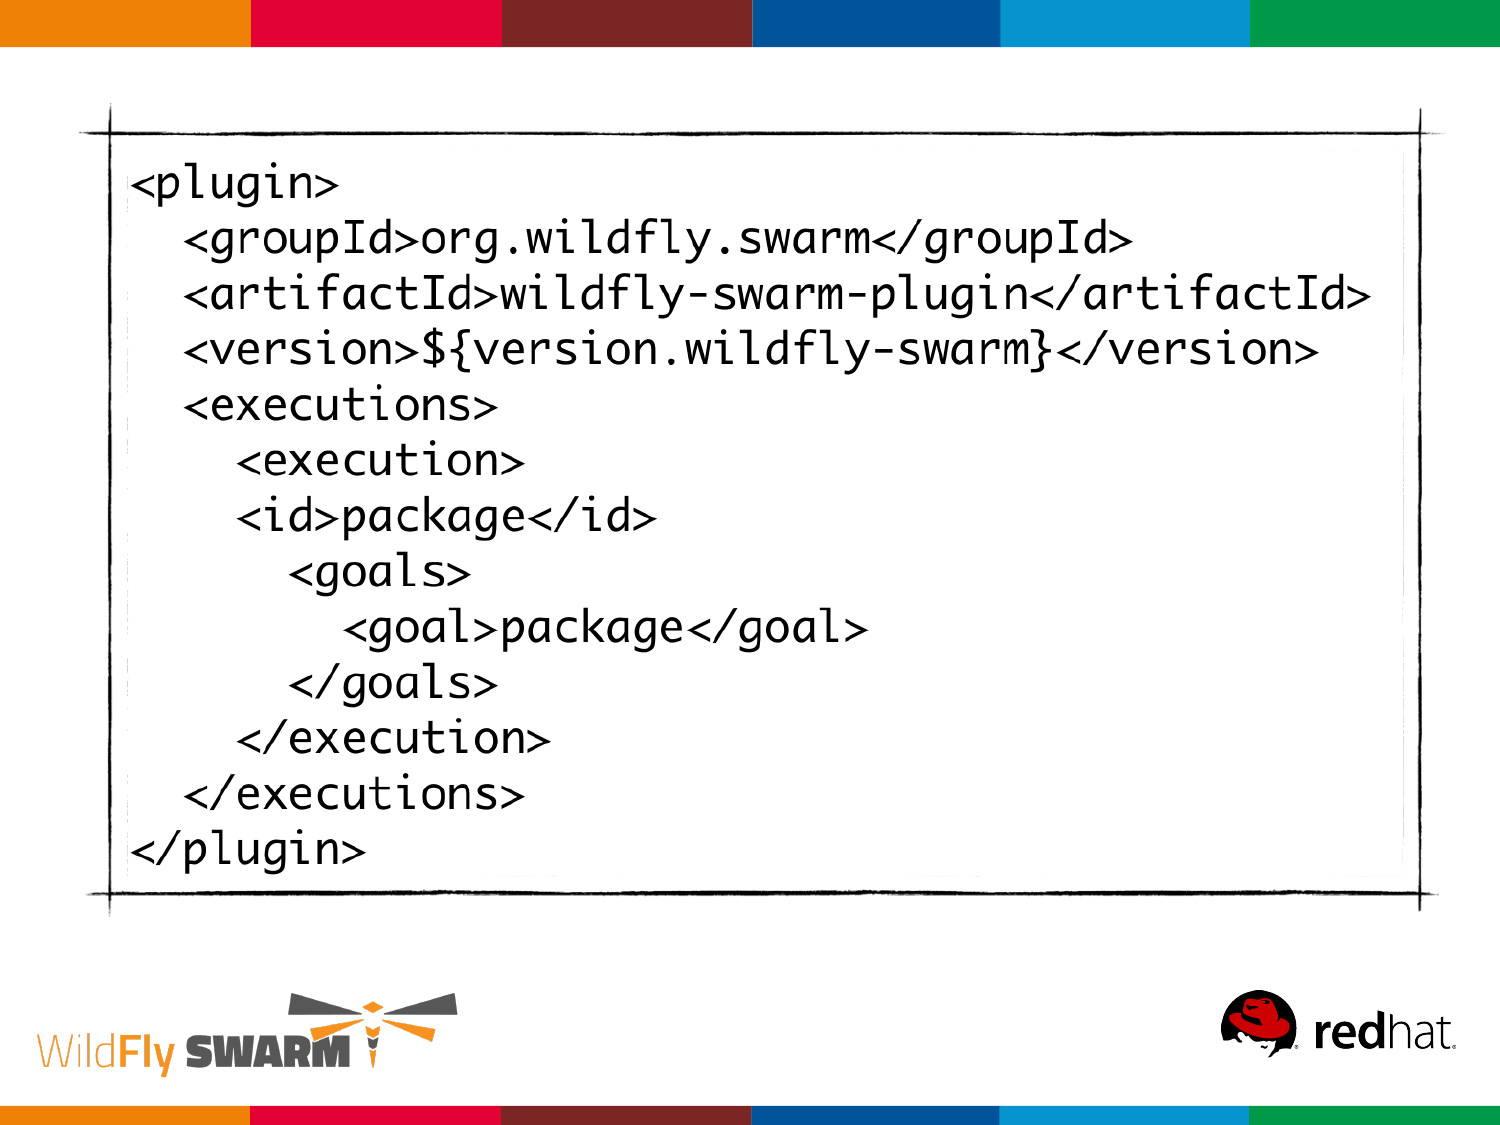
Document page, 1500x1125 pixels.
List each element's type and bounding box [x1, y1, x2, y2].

picture [63, 89, 1456, 925]
picture [1221, 990, 1456, 1066]
picture [28, 974, 466, 1095]
